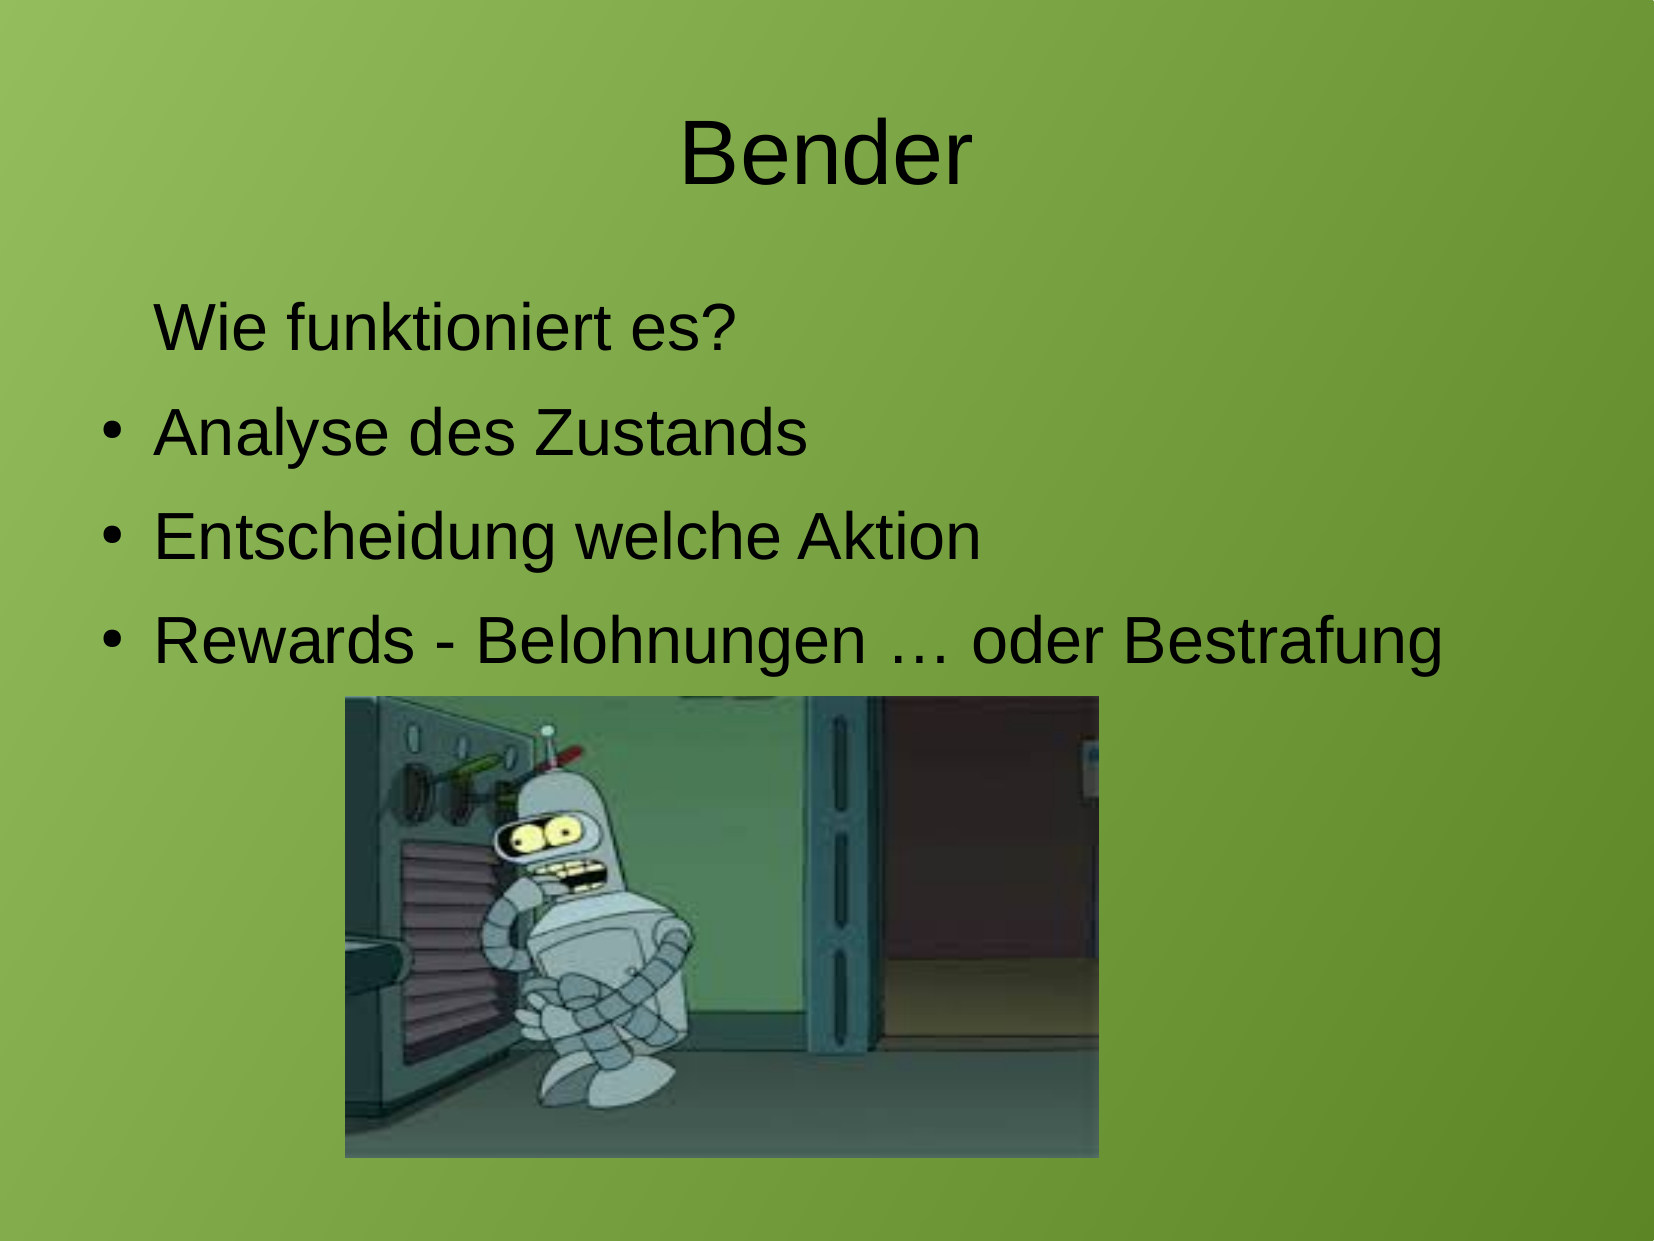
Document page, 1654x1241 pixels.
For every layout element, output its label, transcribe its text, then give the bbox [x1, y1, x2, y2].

picture [345, 696, 1099, 1158]
list Wie funktioniert es? Analyse des Zustands Entscheidung welche Aktion Rewards - Belohnungen … oder Bestrafung [82, 290, 1571, 792]
title Bender [82, 49, 1571, 257]
